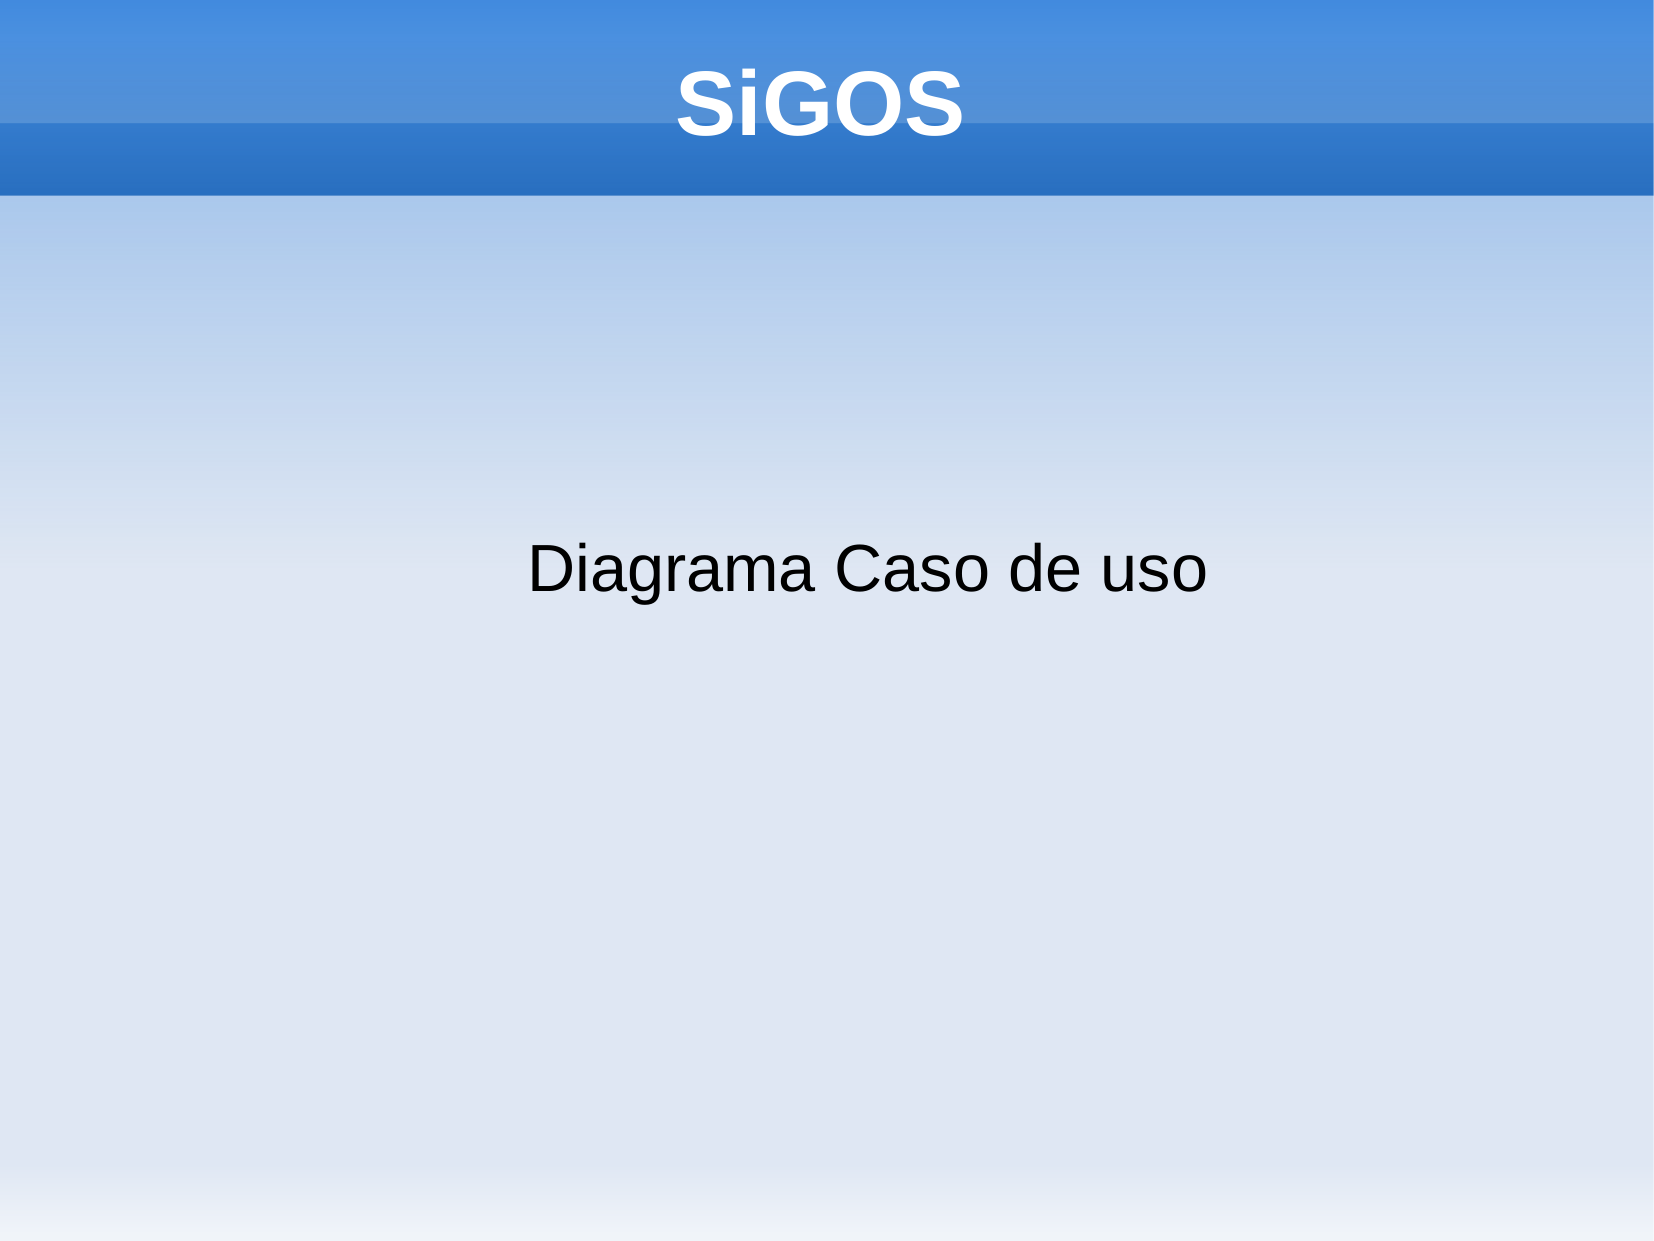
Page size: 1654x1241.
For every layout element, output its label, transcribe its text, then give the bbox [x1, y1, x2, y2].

list Diagrama Caso de uso [88, 531, 1577, 607]
picture [0, 0, 1654, 1241]
title SiGOS [76, 0, 1565, 208]
